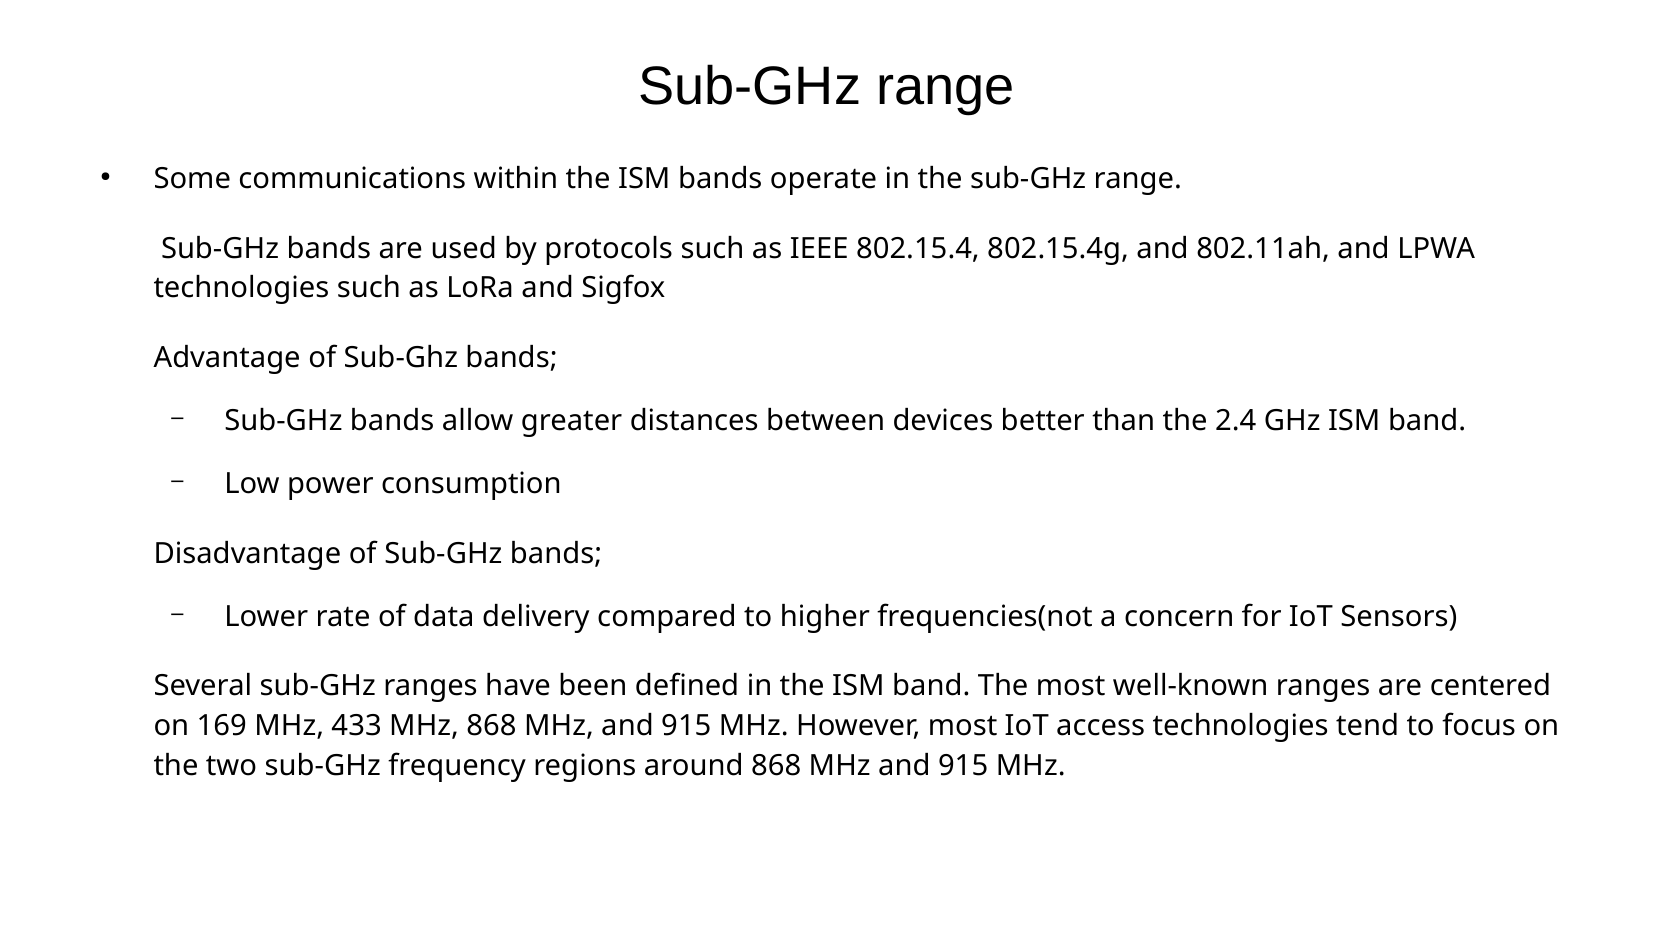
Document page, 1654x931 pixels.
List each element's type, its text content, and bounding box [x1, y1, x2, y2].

list Some communications within the ISM bands operate in the sub-GHz range. Sub-GHz bands are used by protocols such as IEEE 802.15.4, 802.15.4g, and 802.11ah, and LPWA technologies such as LoRa and Sigfox Advantage of Sub-Ghz bands; Sub-GHz bands allow greater distances between devices better than the 2.4 GHz ISM band. Low power consumption Disadvantage of Sub-GHz bands; Lower rate of data delivery compared to higher frequencies(not a concern for IoT Sensors) Several sub-GHz ranges have been defined in the ISM band. The most well-known ranges are centered on 169 MHz, 433 MHz, 868 MHz, and 915 MHz. However, most IoT access technologies tend to focus on the two sub-GHz frequency regions around 868 MHz and 915 MHz. [82, 157, 1571, 826]
title Sub-GHz range [82, 37, 1571, 136]
